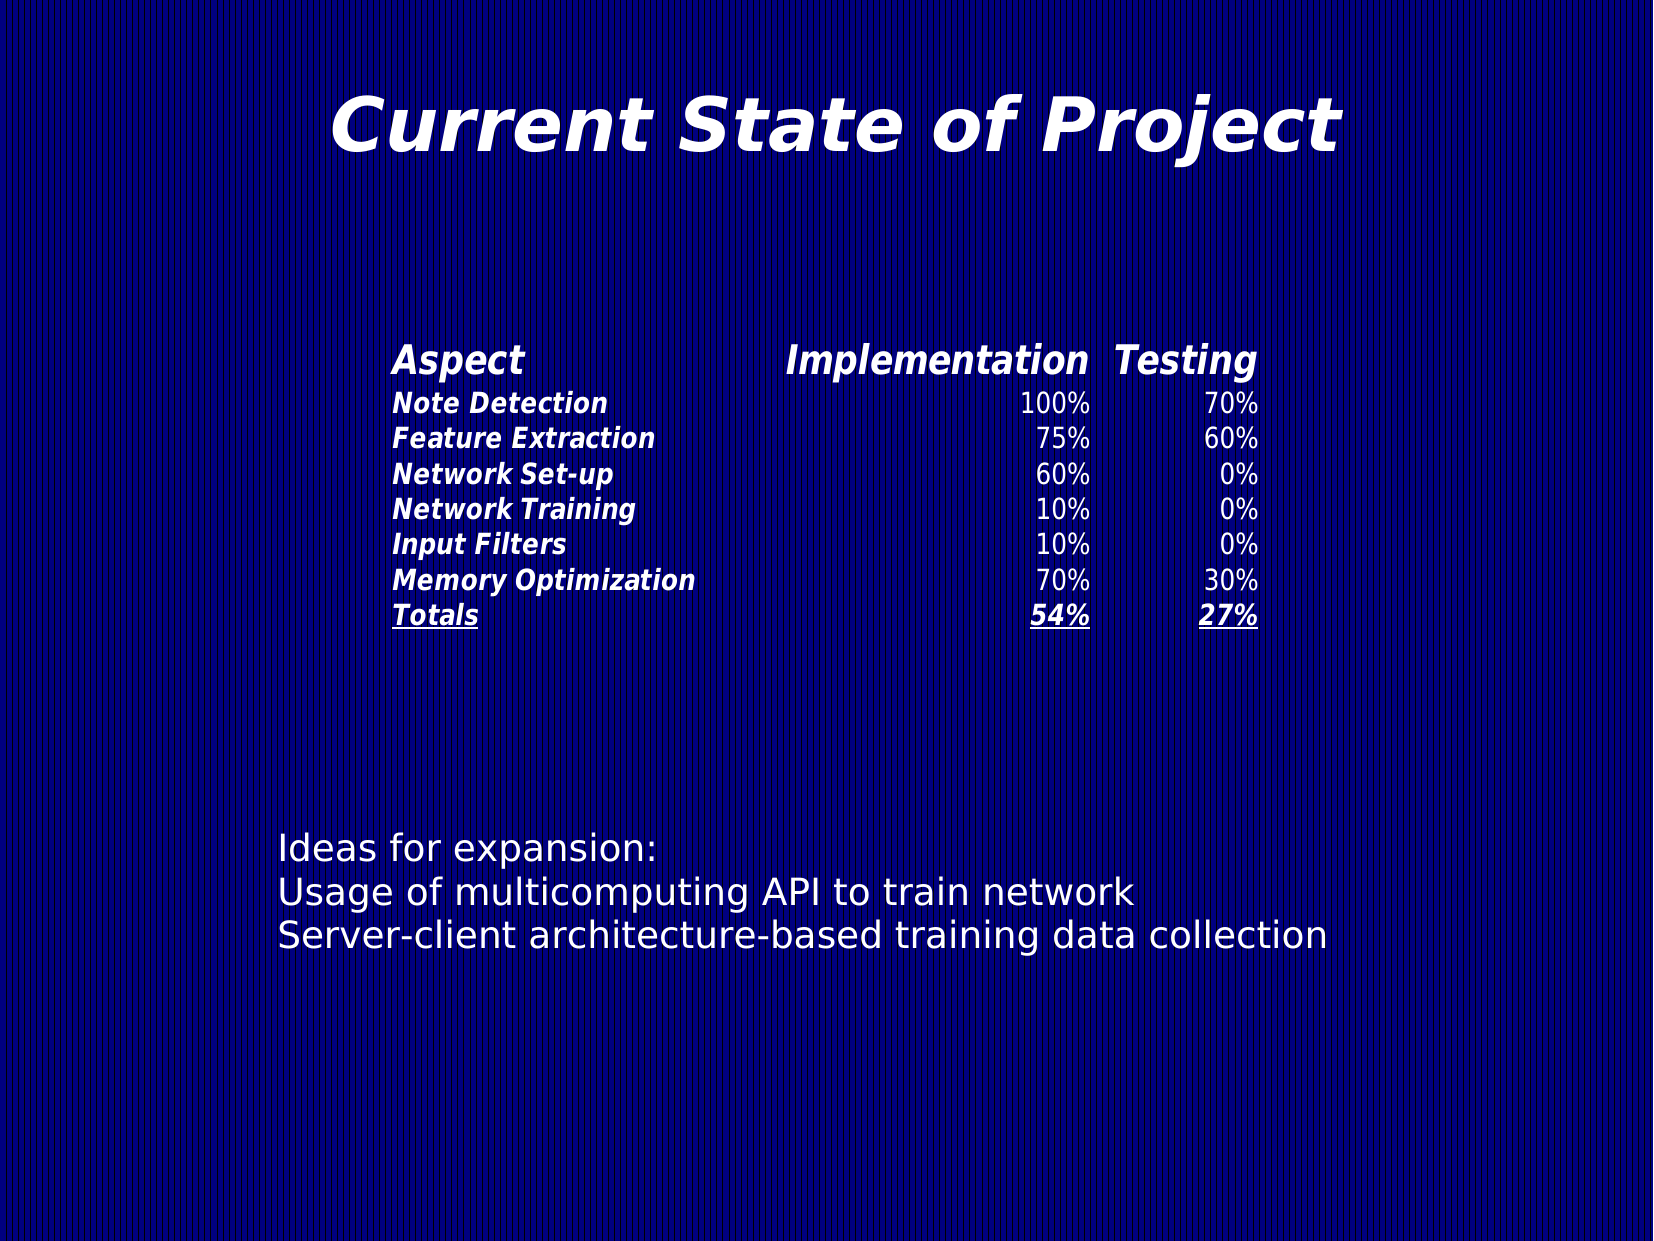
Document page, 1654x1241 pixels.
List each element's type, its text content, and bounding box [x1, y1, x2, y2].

text_box Ideas for expansion: Usage of multicomputing API to train network Server-client architecture-based training data collection [262, 819, 1359, 966]
chart [389, 338, 1264, 638]
text_box Current State of Project [315, 75, 1338, 178]
